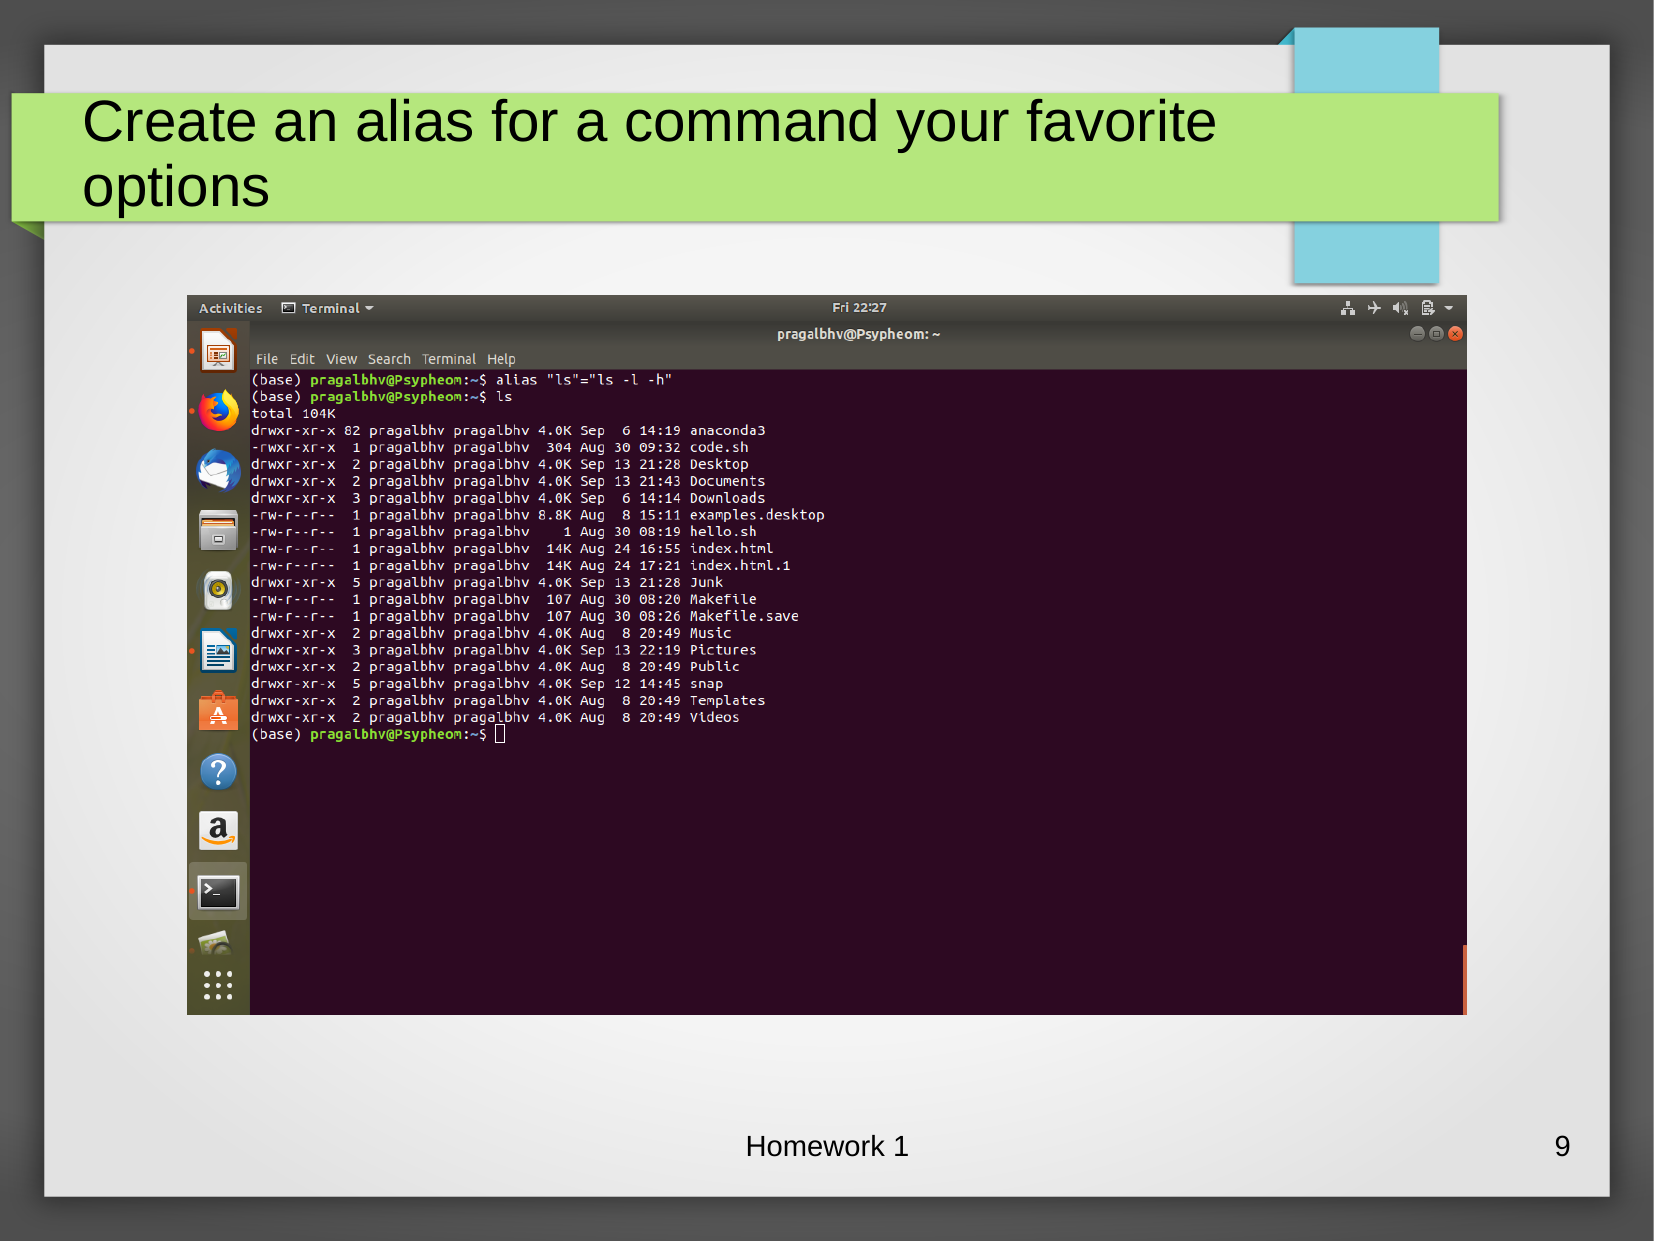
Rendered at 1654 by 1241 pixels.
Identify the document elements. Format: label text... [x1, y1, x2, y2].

title Create an alias for a command your favorite options [82, 88, 1264, 219]
picture [0, 0, 1654, 1241]
